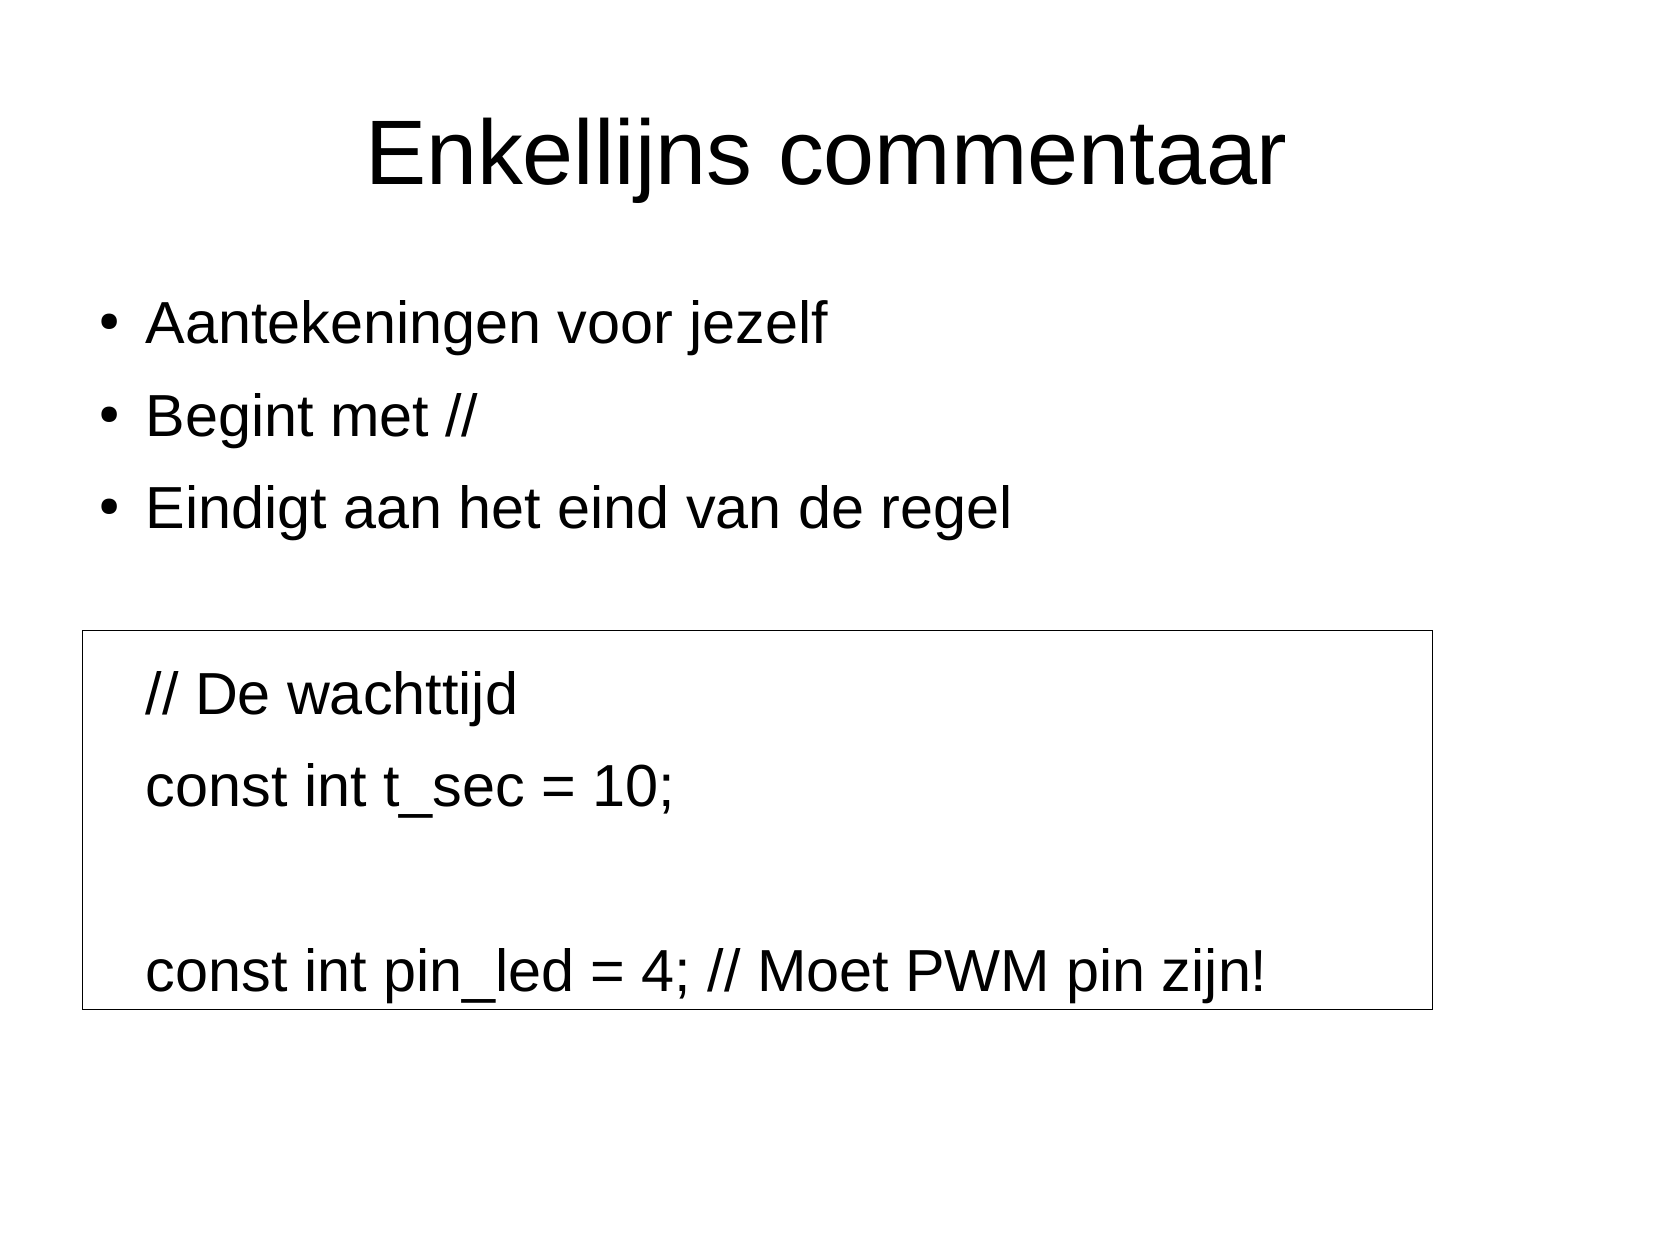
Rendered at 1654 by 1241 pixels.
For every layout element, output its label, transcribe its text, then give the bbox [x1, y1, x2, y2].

list Aantekeningen voor jezelf Begint met // Eindigt aan het eind van de regel // De wachttijd const int t_sec = 10; const int pin_led = 4; // Moet PWM pin zijn! [82, 290, 1571, 1010]
title Enkellijns commentaar [82, 49, 1571, 257]
list Aantekeningen voor jezelf Begint met // Eindigt aan het eind van de regel // De wachttijd const int t_sec = 10; const int pin_led = 4; // Moet PWM pin zijn! [83, 631, 1432, 1009]
